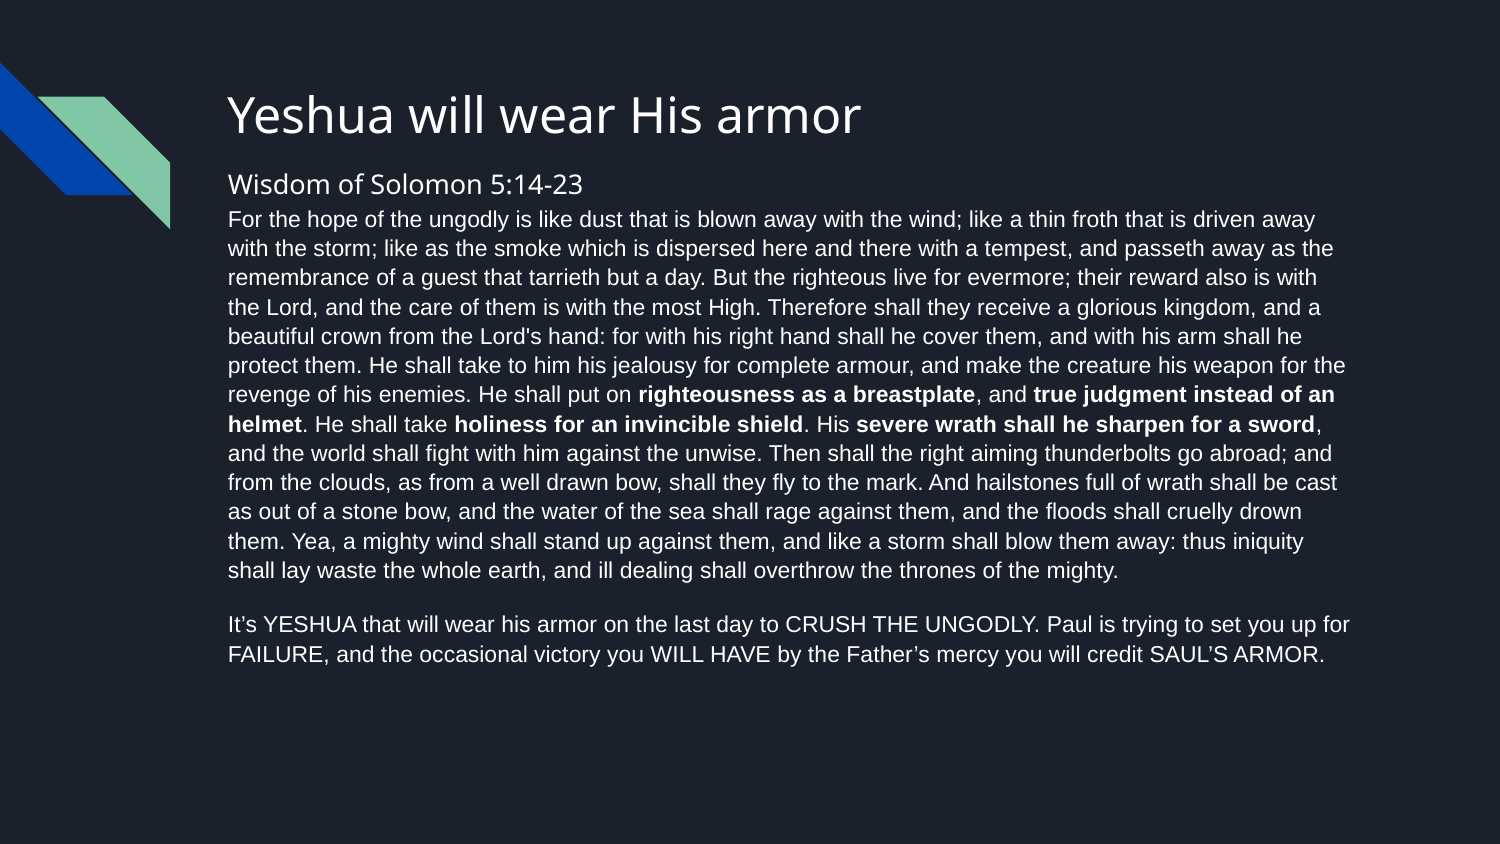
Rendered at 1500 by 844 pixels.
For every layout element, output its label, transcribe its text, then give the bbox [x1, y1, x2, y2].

list Wisdom of Solomon 5:14-23 For the hope of the ungodly is like dust that is blown away with the wind; like a thin froth that is driven away with the storm; like as the smoke which is dispersed here and there with a tempest, and passeth away as the remembrance of a guest that tarrieth but a day. But the righteous live for evermore; their reward also is with the Lord, and the care of them is with the most High. Therefore shall they receive a glorious kingdom, and a beautiful crown from the Lord's hand: for with his right hand shall he cover them, and with his arm shall he protect them. He shall take to him his jealousy for complete armour, and make the creature his weapon for the revenge of his enemies. He shall put on righteousness as a breastplate, and true judgment instead of an helmet. He shall take holiness for an invincible shield. His severe wrath shall he sharpen for a sword, and the world shall fight with him against the unwise. Then shall the right aiming thunderbolts go abroad; and from the clouds, as from a well drawn bow, shall they fly to the mark. And hailstones full of wrath shall be cast as out of a stone bow, and the water of the sea shall rage against them, and the floods shall cruelly drown them. Yea, a mighty wind shall stand up against them, and like a storm shall blow them away: thus iniquity shall lay waste the whole earth, and ill dealing shall overthrow the thrones of the mighty. It’s YESHUA that will wear his armor on the last day to CRUSH THE UNGODLY. Paul is trying to set you up for FAILURE, and the occasional victory you WILL HAVE by the Father’s mercy you will credit SAUL’S ARMOR. [212, 145, 1368, 816]
title Yeshua will wear His armor [212, 64, 1368, 145]
